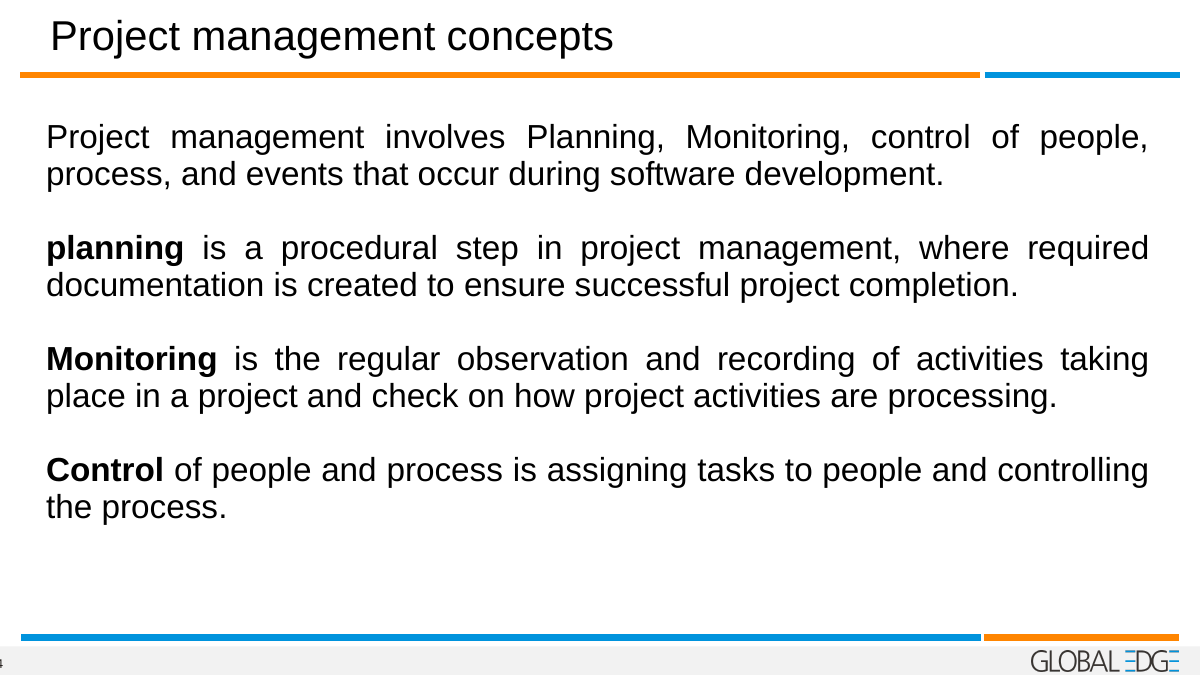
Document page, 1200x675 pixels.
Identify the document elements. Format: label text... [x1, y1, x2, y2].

text_box Project management concepts [0, 5, 768, 67]
text_box Project management involves Planning, Monitoring, control of people, process, and events that occur during software development. planning is a procedural step in project management, where required documentation is created to ensure successful project completion. Monitoring is the regular observation and recording of activities taking place in a project and check on how project activities are processing. Control of people and process is assigning tasks to people and controlling the process. [31, 110, 1166, 538]
picture [1031, 650, 1179, 672]
